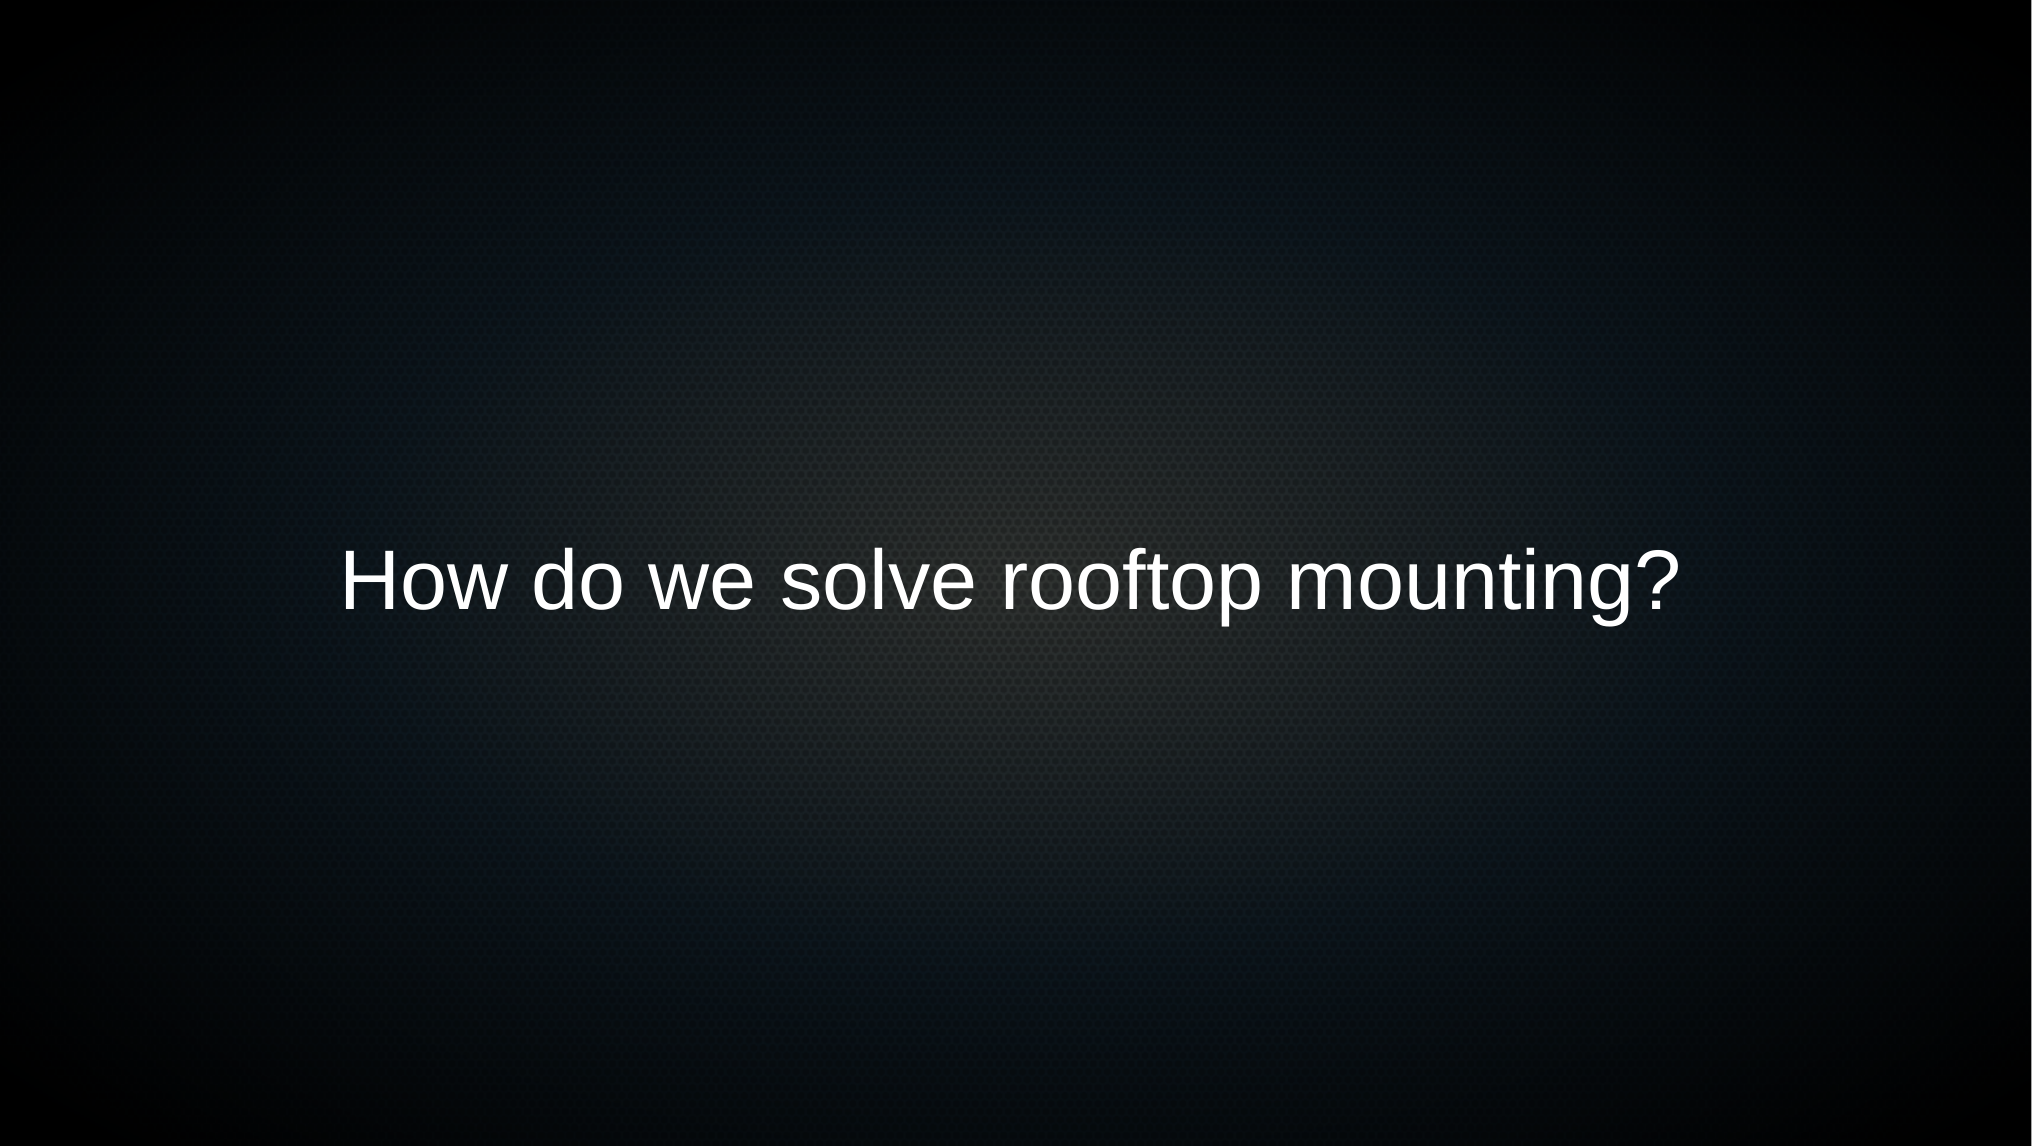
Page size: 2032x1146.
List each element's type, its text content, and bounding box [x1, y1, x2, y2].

picture [0, 0, 2032, 1146]
title How do we solve rooftop mounting? [96, 484, 1926, 676]
